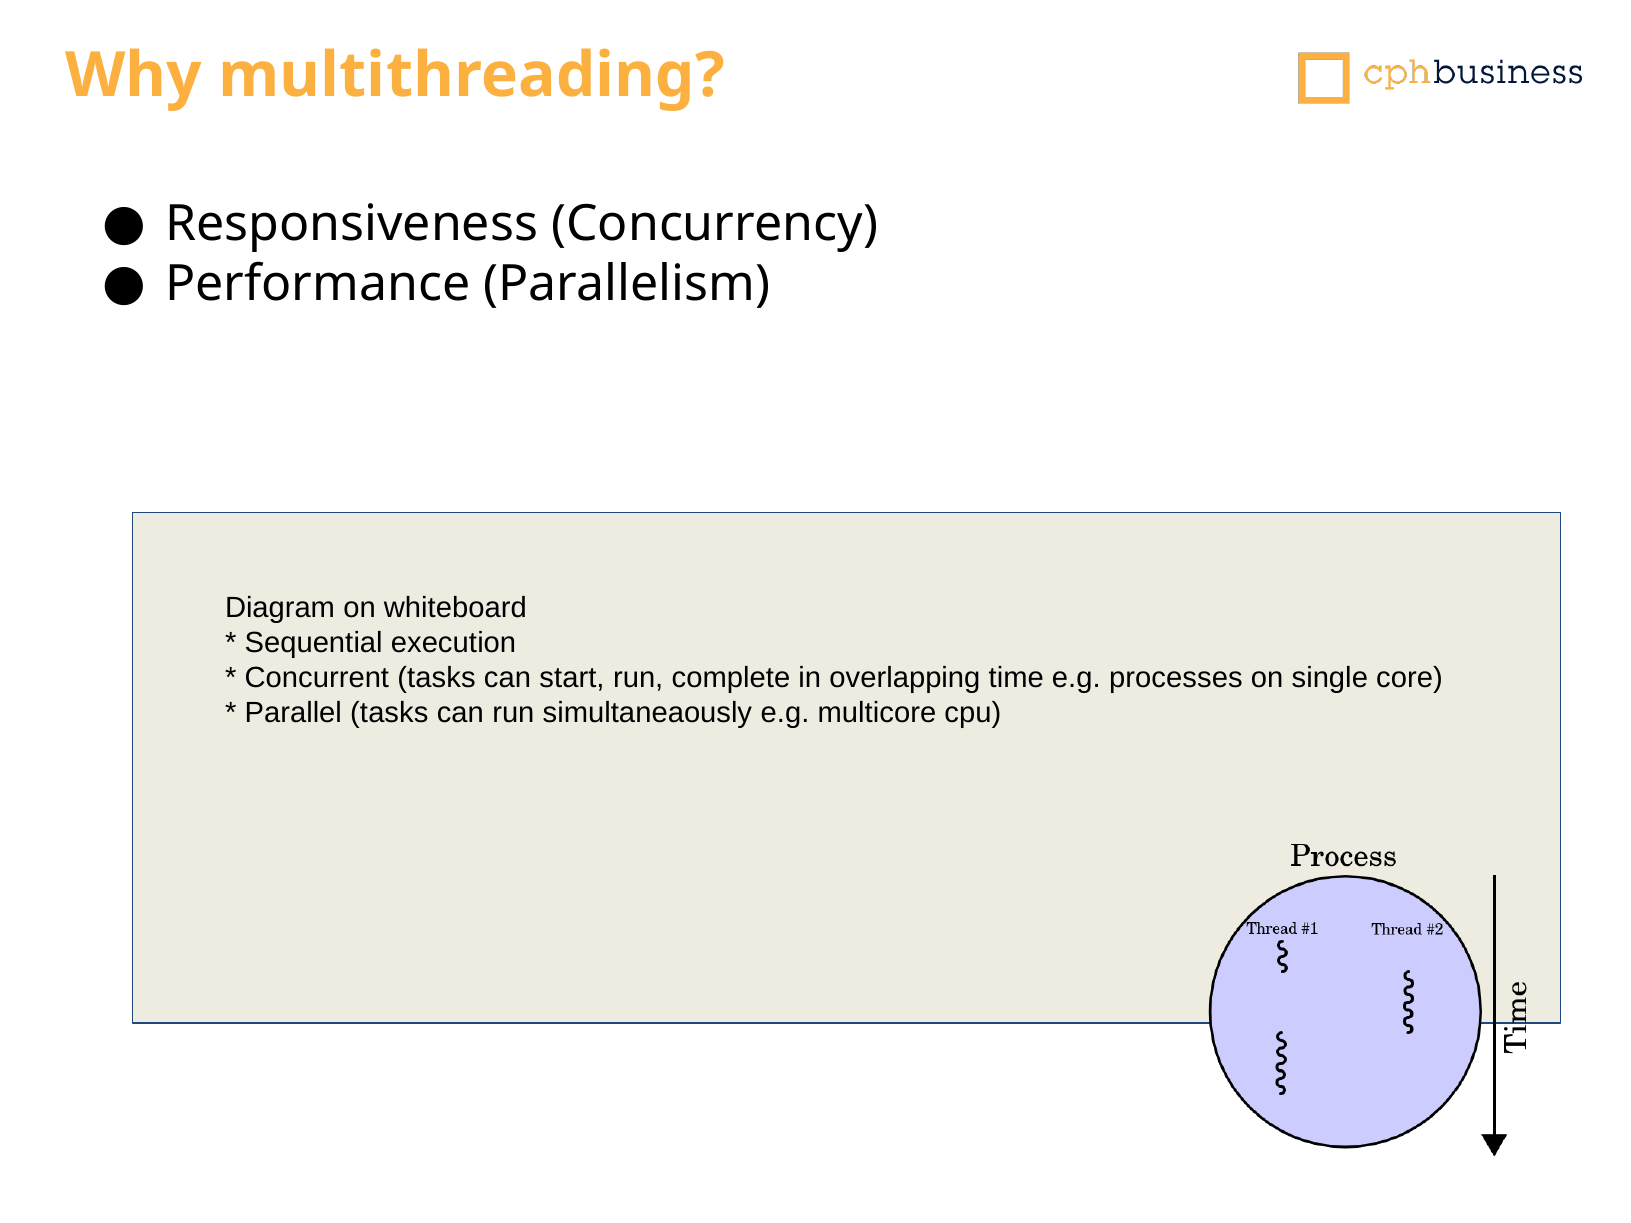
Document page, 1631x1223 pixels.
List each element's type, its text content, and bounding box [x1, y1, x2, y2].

text_box Responsiveness (Concurrency) Performance (Parallelism) [75, 182, 1550, 374]
picture [1247, 1, 1631, 155]
text_box Why multithreading? [50, 26, 1317, 150]
text_box [132, 512, 1561, 1023]
picture [1192, 838, 1535, 1162]
text_box Diagram on whiteboard * Sequential execution * Concurrent (tasks can start, run, complete in overlapping time e.g. processes on single core) * Parallel (tasks can run simultaneaously e.g. multicore cpu) [210, 573, 1477, 933]
